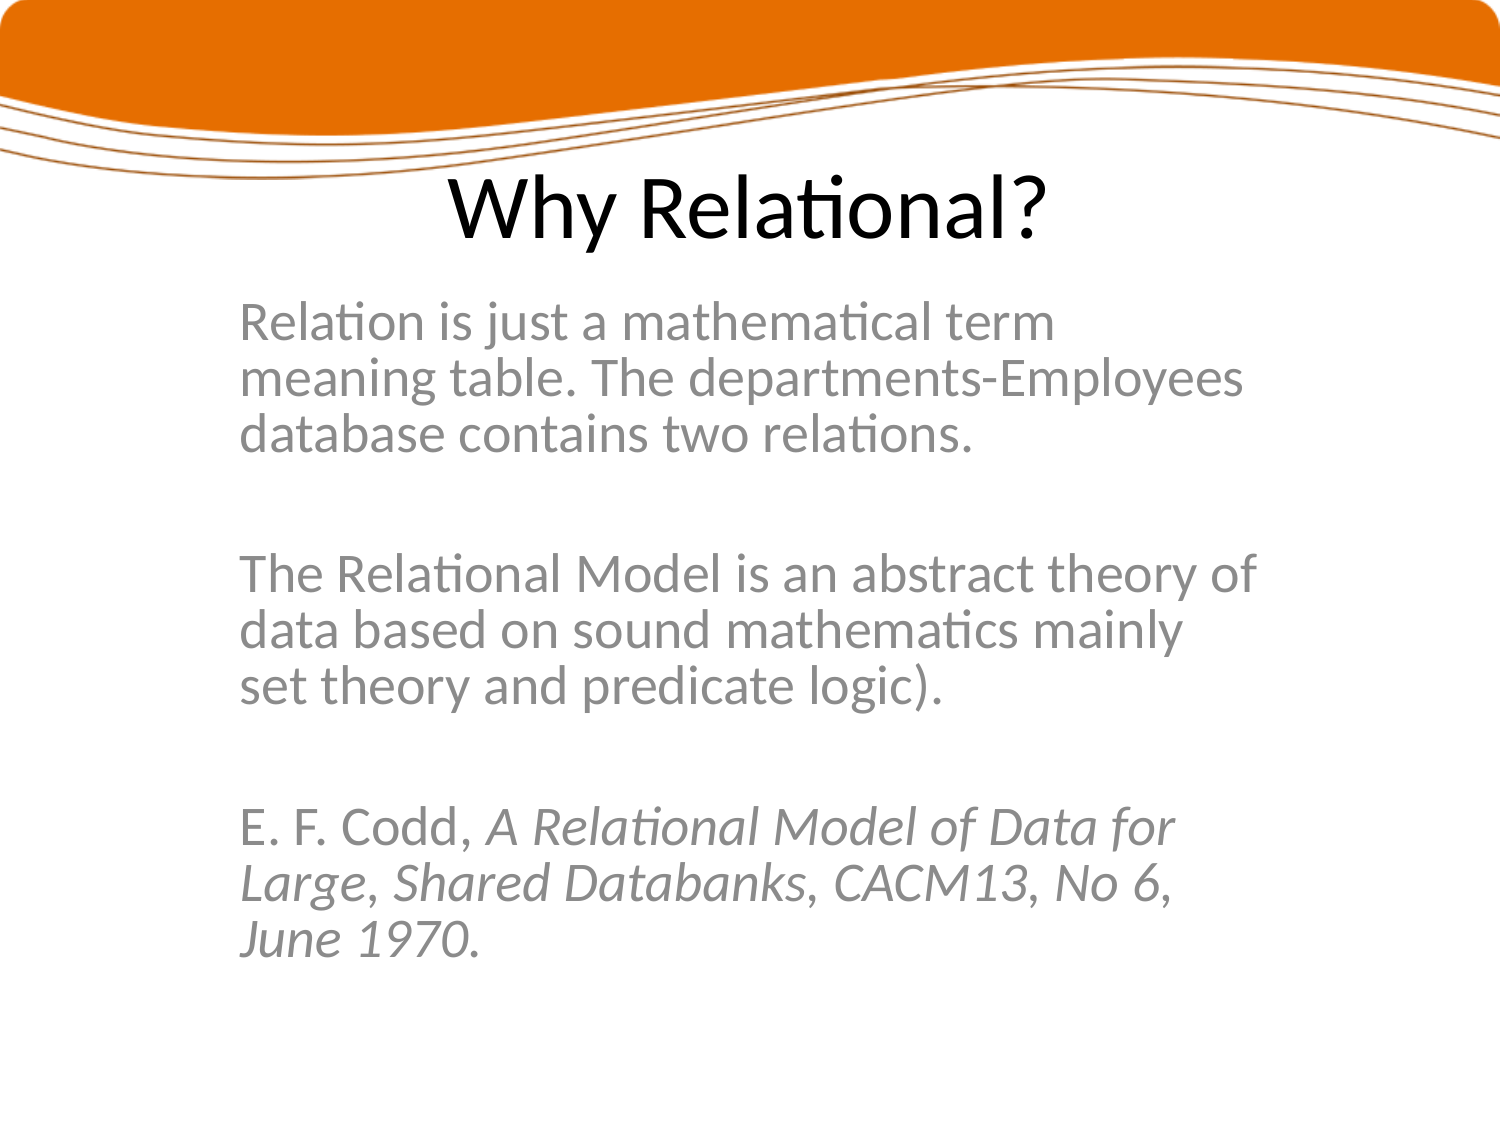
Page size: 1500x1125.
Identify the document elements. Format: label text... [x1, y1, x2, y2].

picture [0, 0, 1500, 180]
text_box Why Relational? [74, 125, 1425, 279]
text_box Relation is just a mathematical term meaning table. The departments-Employees database contains two relations. The Relational Model is an abstract theory of data based on sound mathematics mainly set theory and predicate logic). E. F. Codd, A Relational Model of Data for Large, Shared Databanks, CACM13, No 6, June 1970. [224, 290, 1275, 988]
